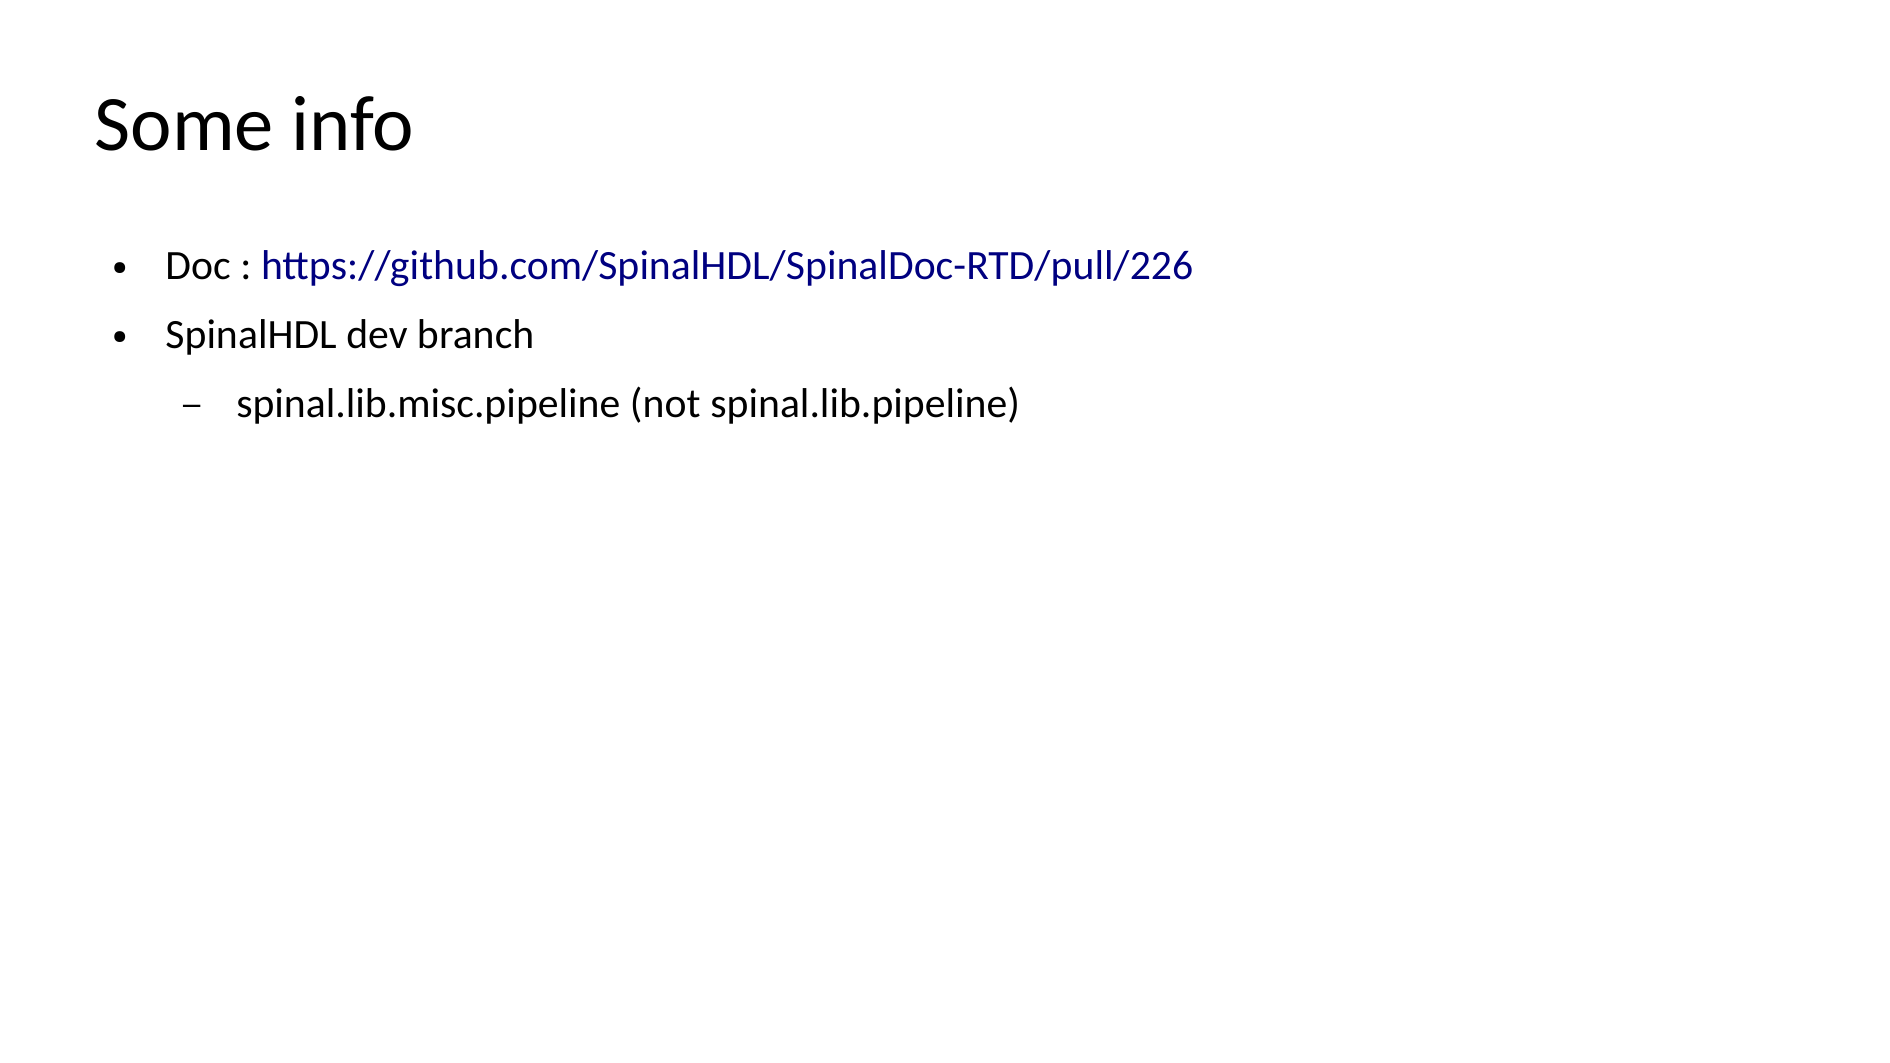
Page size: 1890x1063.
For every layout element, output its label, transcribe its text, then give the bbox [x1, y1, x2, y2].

title Some info [94, 42, 1796, 220]
list Doc : https://github.com/SpinalHDL/SpinalDoc-RTD/pull/226 SpinalHDL dev branch spinal.lib.misc.pipeline (not spinal.lib.pipeline) [94, 248, 1890, 957]
